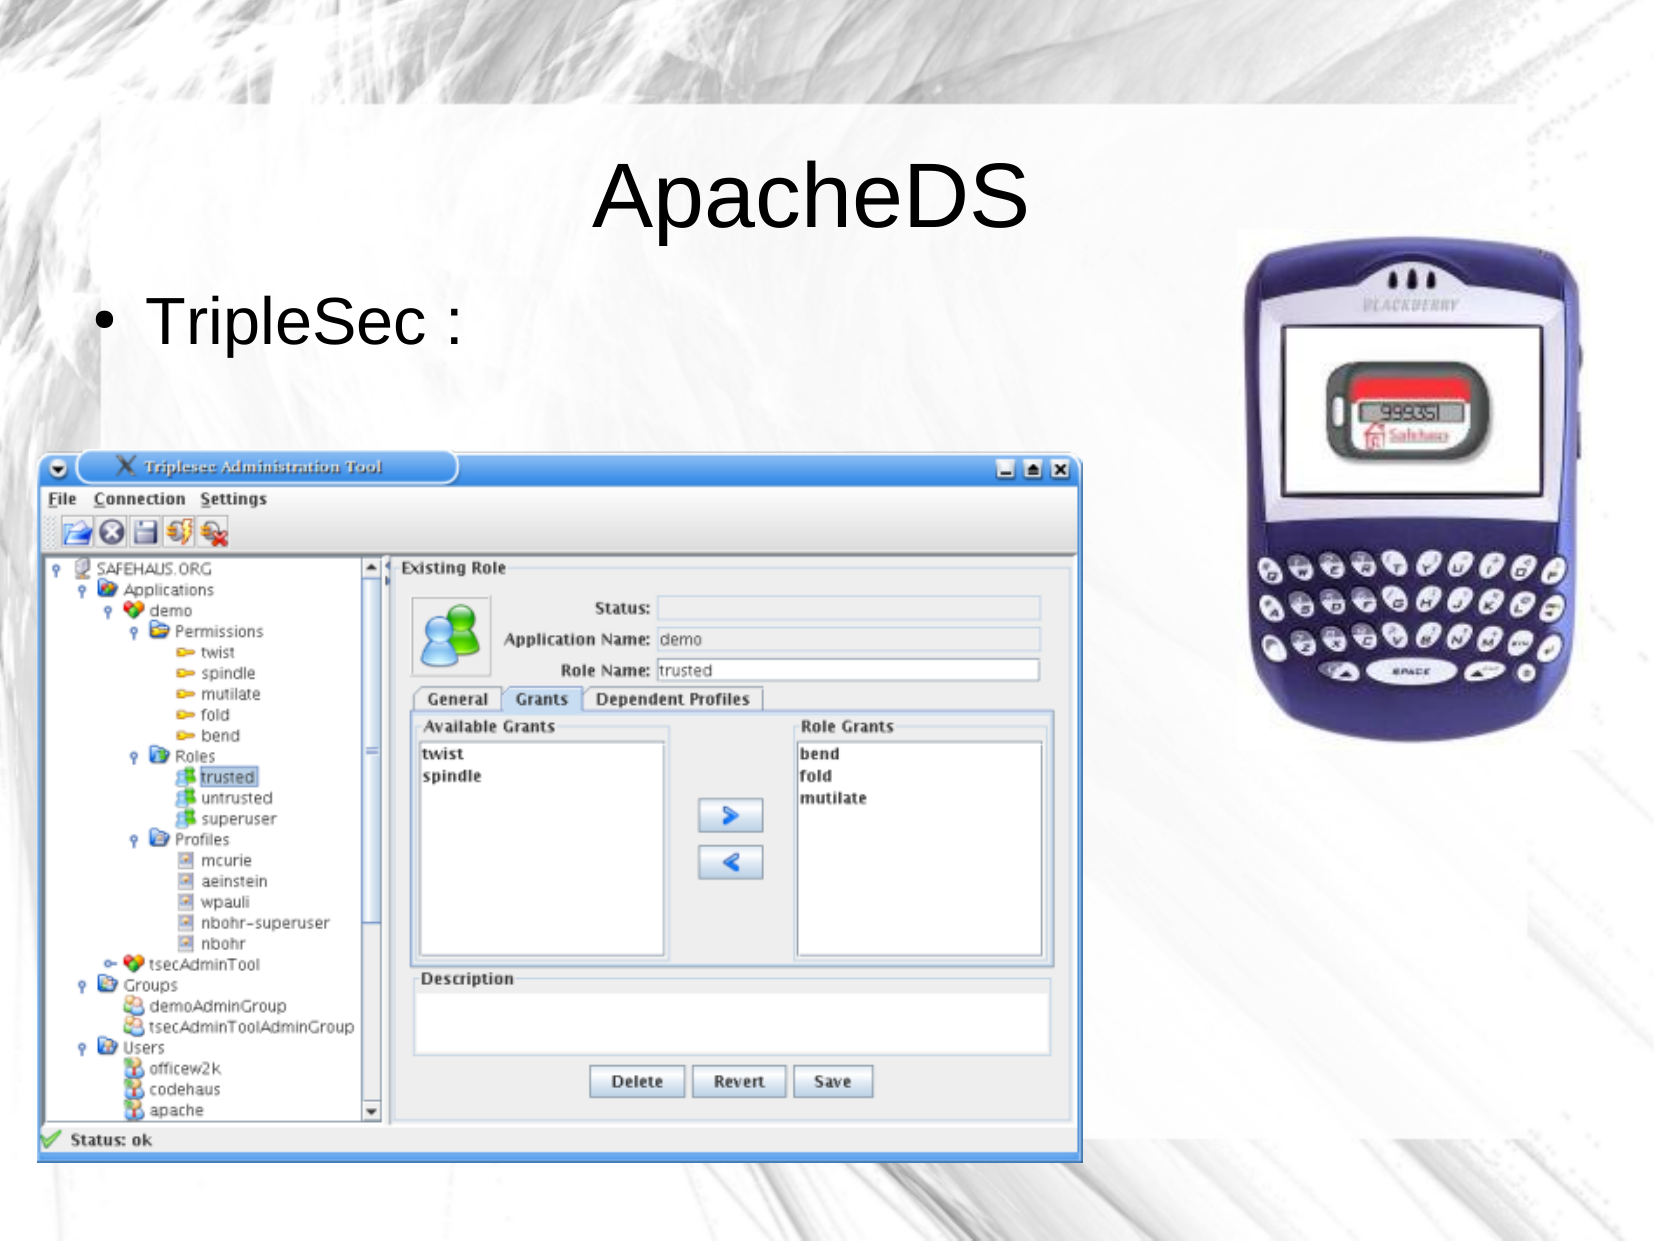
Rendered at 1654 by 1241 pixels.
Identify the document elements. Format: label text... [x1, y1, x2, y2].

title ApacheDS [118, 112, 1506, 281]
list TripleSec : [75, 283, 1564, 1088]
picture [0, 0, 1654, 1241]
